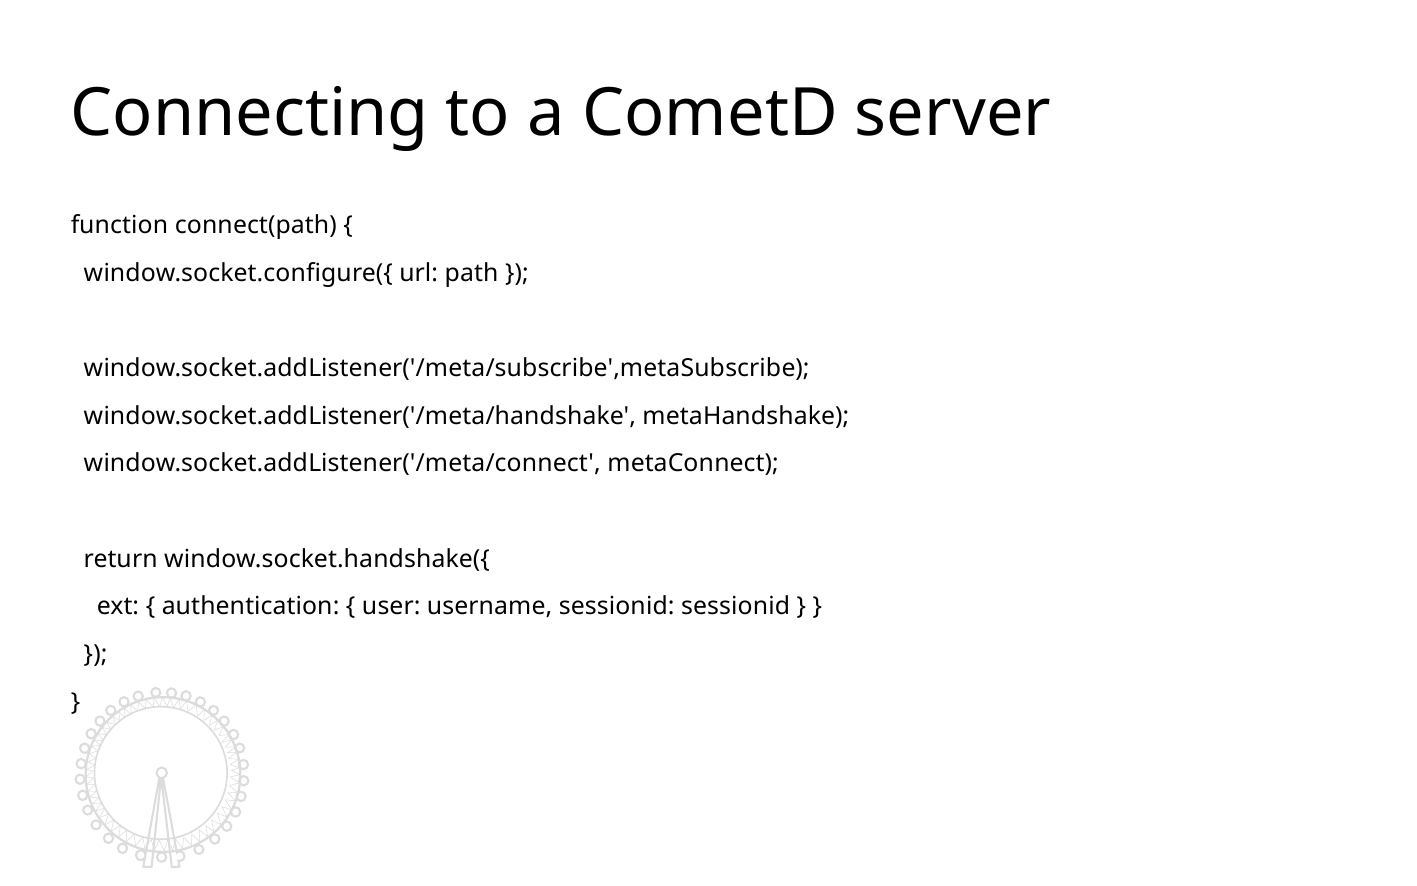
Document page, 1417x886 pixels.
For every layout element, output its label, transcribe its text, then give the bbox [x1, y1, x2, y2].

list function connect(path) { window.socket.configure({ url: path }); window.socket.addListener('/meta/subscribe',metaSubscribe); window.socket.addListener('/meta/handshake', metaHandshake); window.socket.addListener('/meta/connect', metaConnect); return window.socket.handshake({ ext: { authentication: { user: username, sessionid: sessionid } } }); } [70, 207, 1318, 721]
title Connecting to a CometD server [70, 35, 1346, 184]
